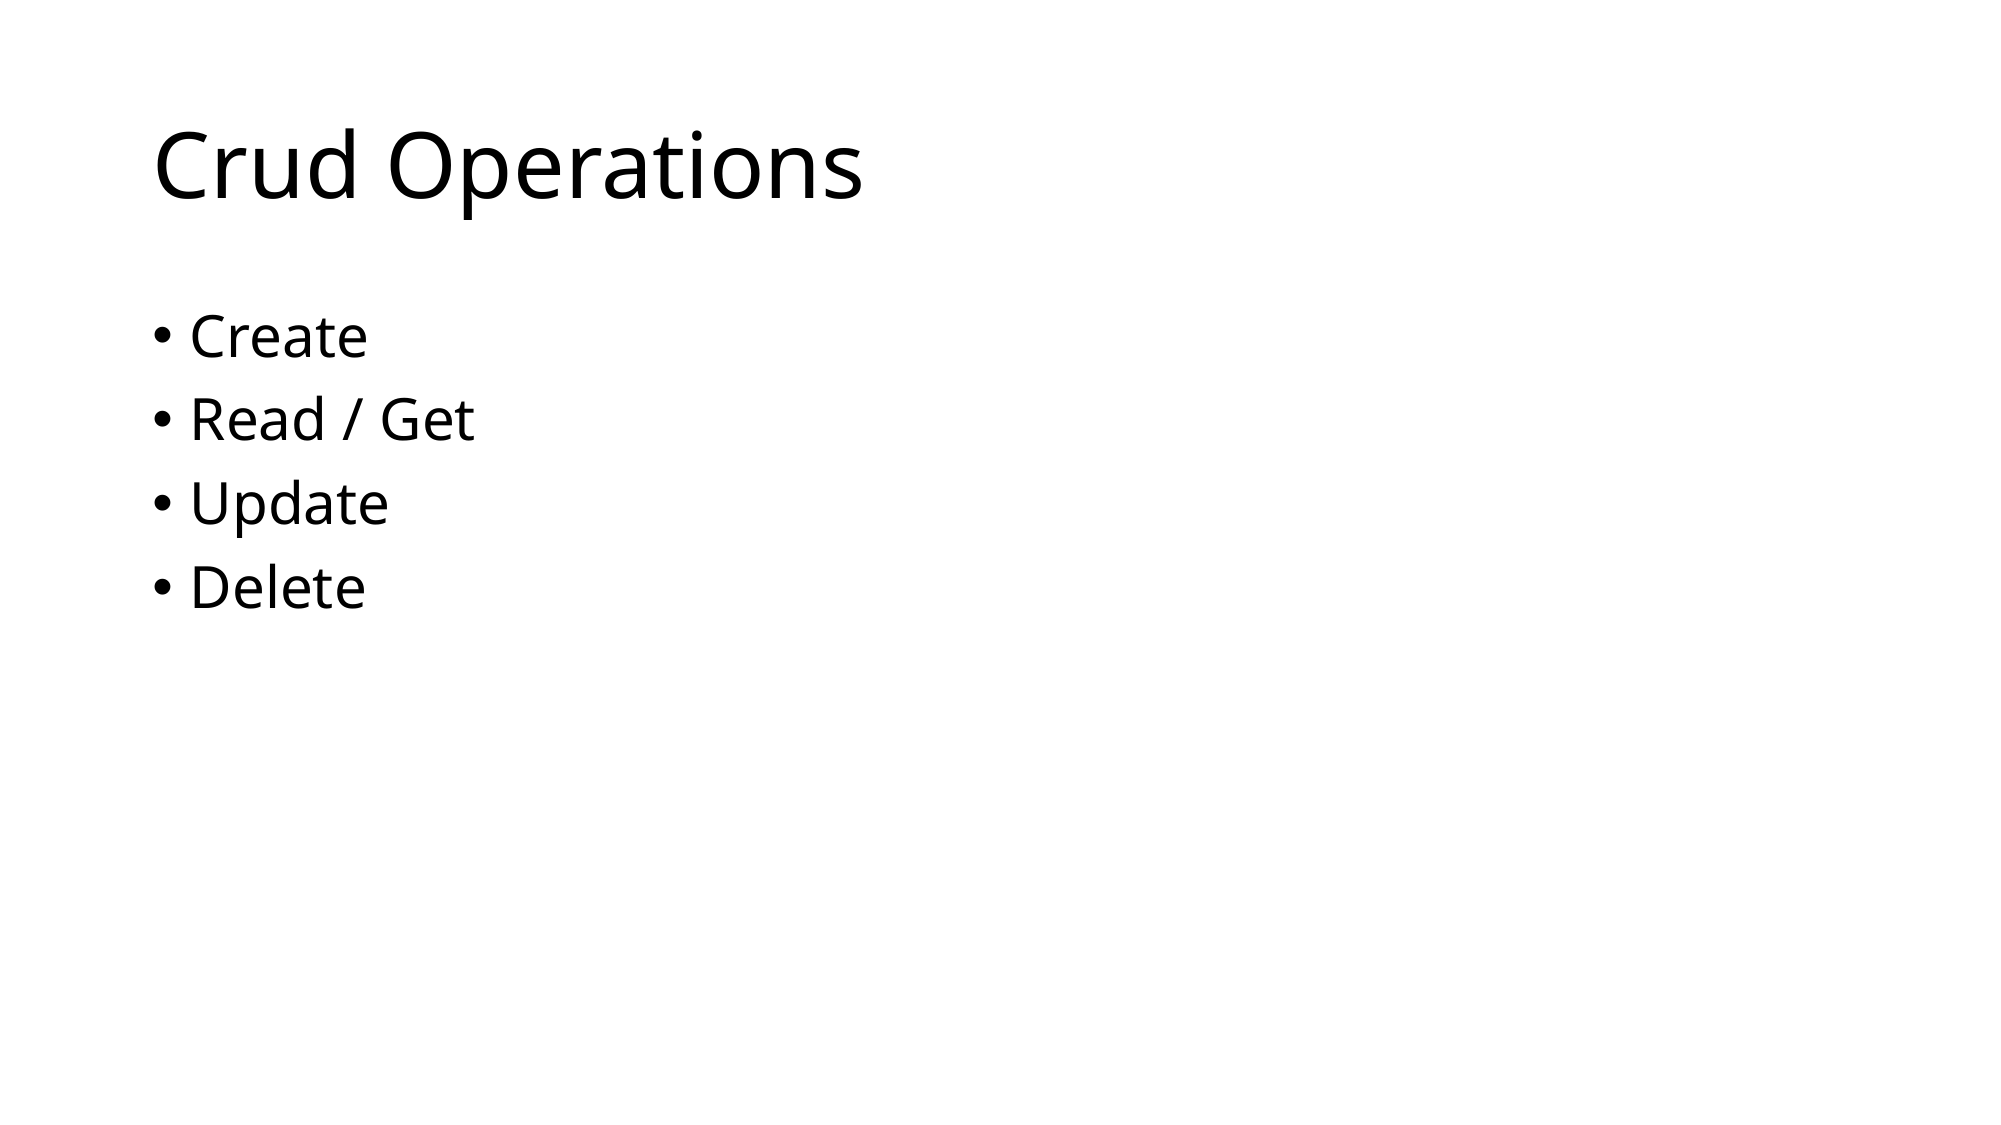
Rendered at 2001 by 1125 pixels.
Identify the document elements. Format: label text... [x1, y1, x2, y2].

list Create Read / Get Update Delete [137, 299, 1863, 1014]
title Crud Operations [137, 59, 1863, 278]
